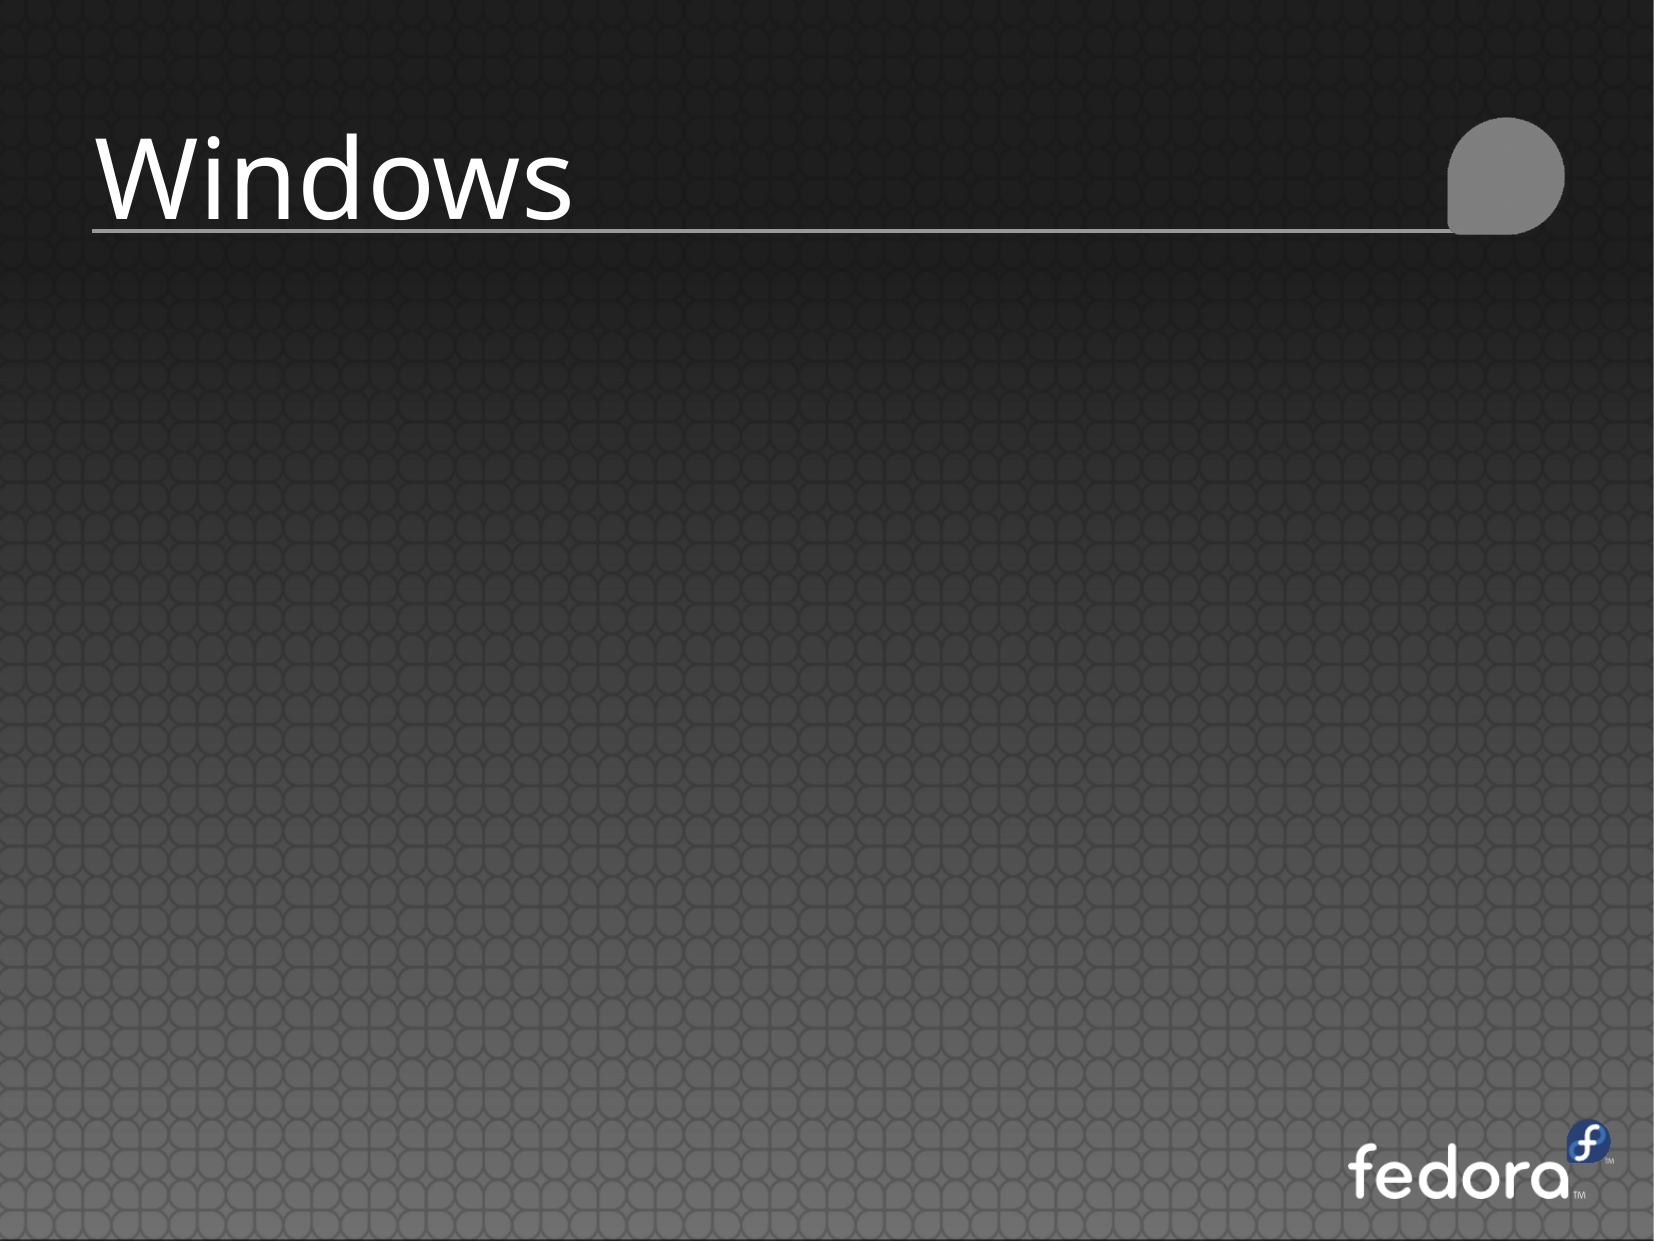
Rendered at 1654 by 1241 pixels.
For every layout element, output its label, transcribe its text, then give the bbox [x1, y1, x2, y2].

title Windows [94, 100, 1426, 251]
picture [0, 0, 1654, 1241]
